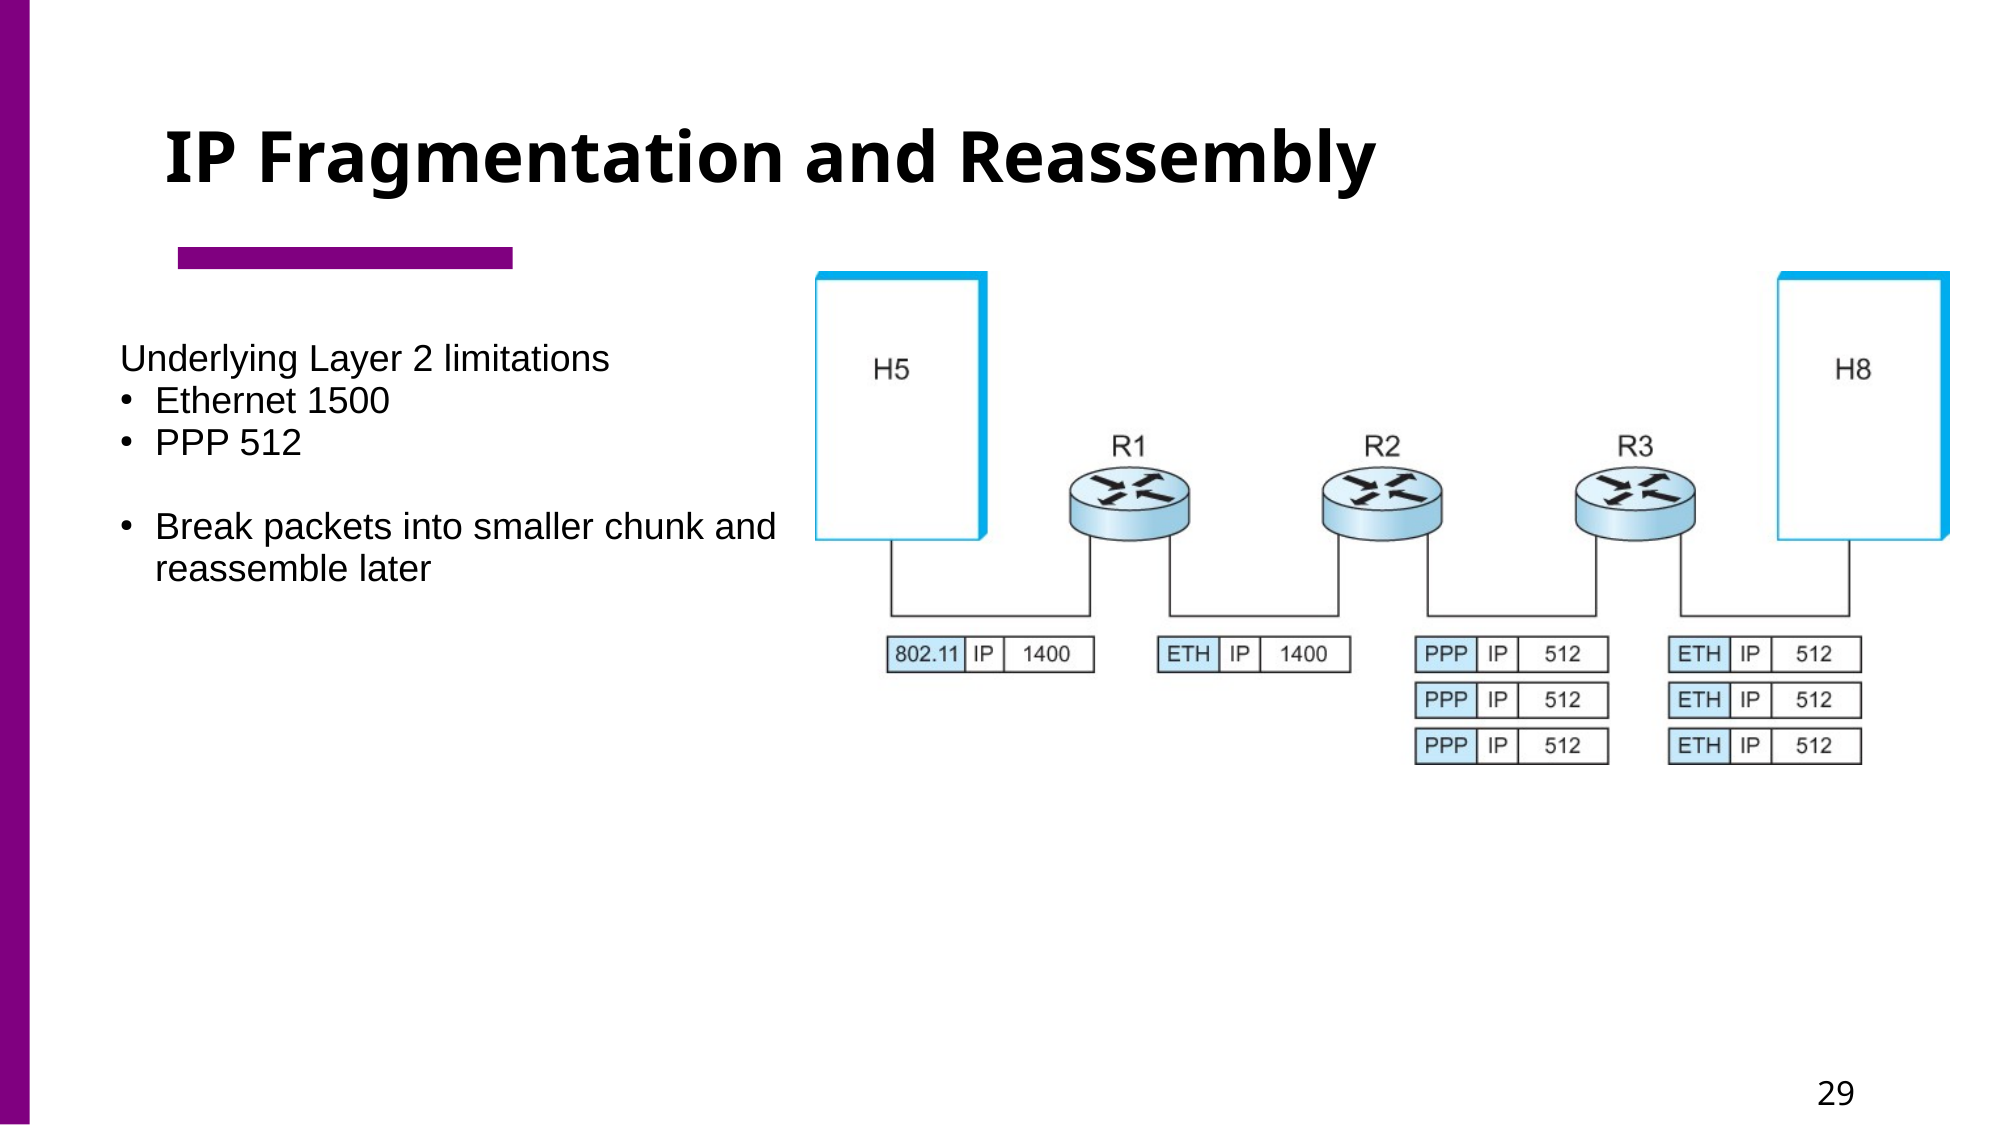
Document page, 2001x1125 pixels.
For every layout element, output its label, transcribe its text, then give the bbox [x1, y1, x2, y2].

text_box IP Fragmentation and Reassembly [151, 0, 1849, 212]
text_box Underlying Layer 2 limitations Ethernet 1500 PPP 512 Break packets into smaller chunk and reassemble later [105, 329, 803, 681]
picture [815, 271, 1951, 766]
